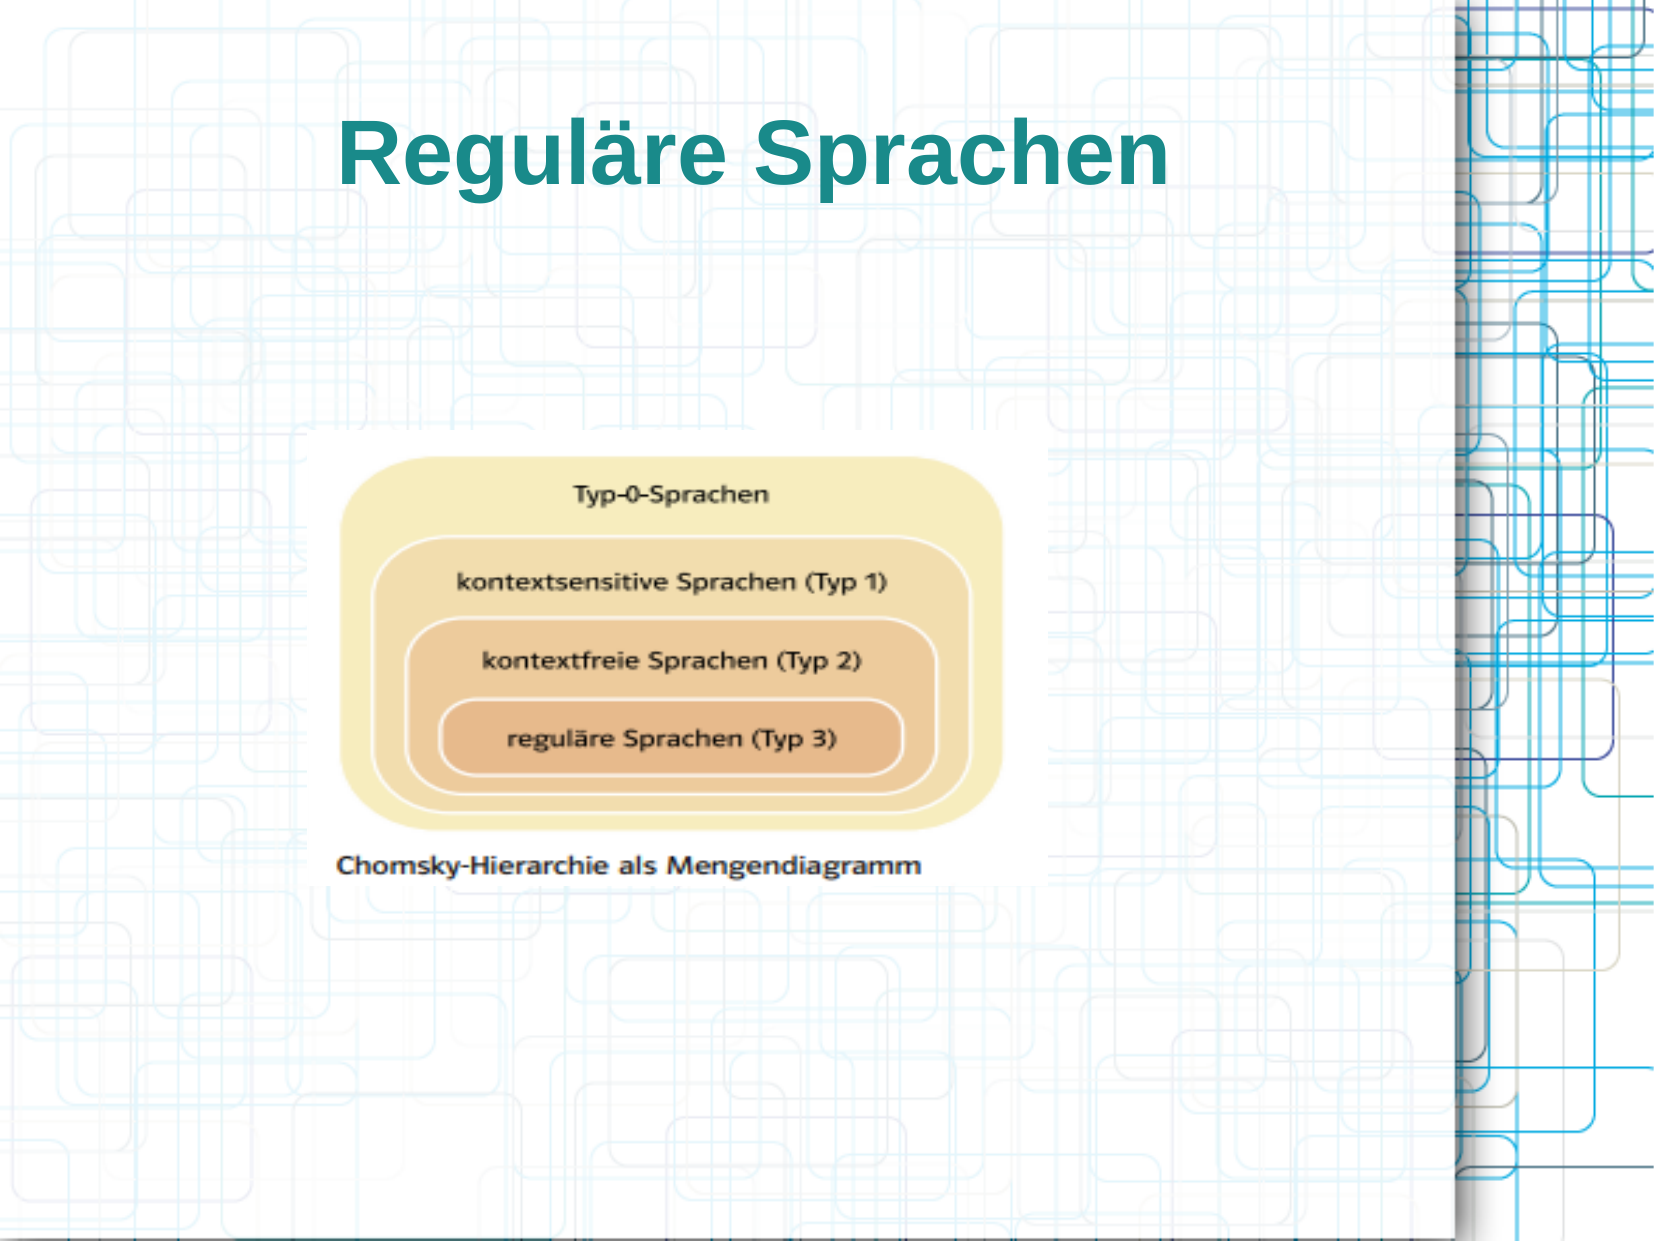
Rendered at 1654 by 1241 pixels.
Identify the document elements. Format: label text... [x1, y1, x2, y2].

title Reguläre Sprachen [59, 49, 1418, 257]
picture [0, 0, 1654, 1241]
